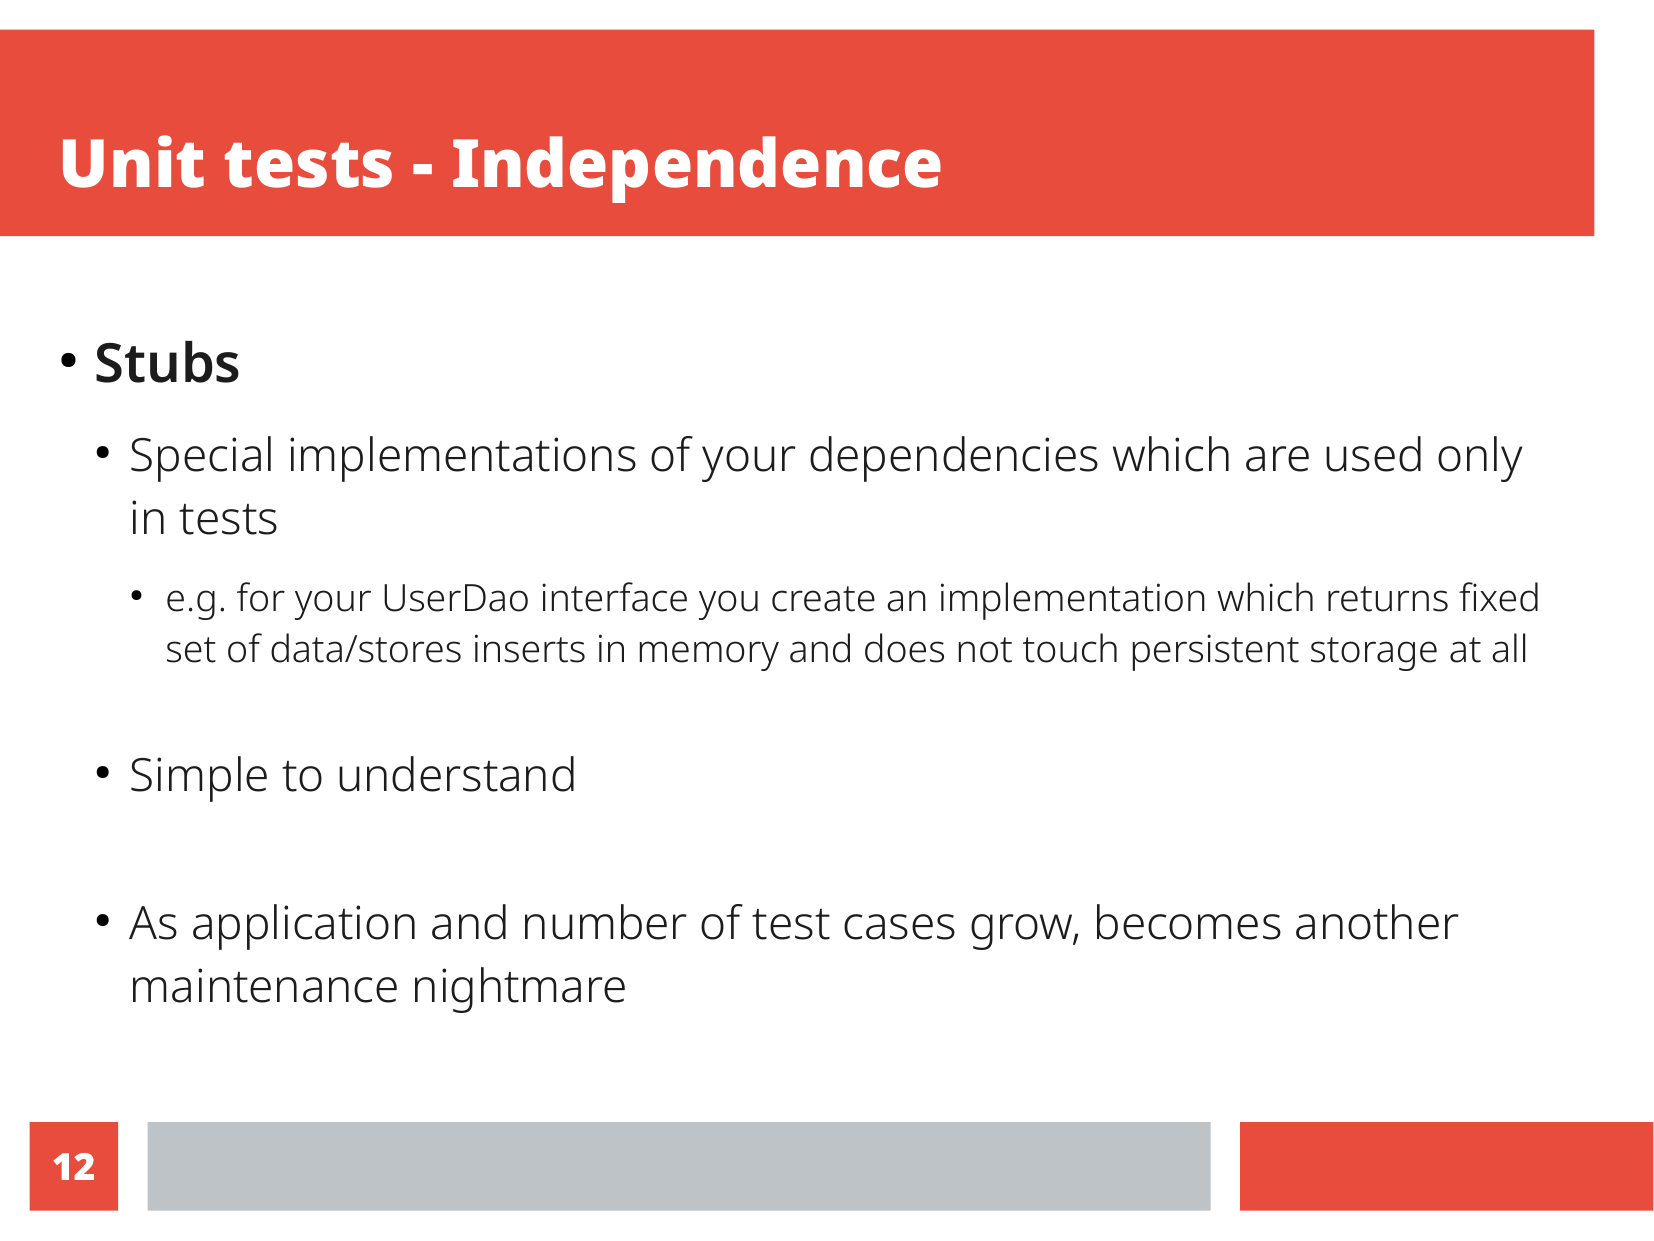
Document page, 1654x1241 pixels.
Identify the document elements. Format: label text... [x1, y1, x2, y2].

title Unit tests - Independence [59, 59, 1595, 207]
list Stubs Special implementations of your dependencies which are used only in tests e.g. for your UserDao interface you create an implementation which returns fixed set of data/stores inserts in memory and does not touch persistent storage at all Simple to understand As application and number of test cases grow, becomes another maintenance nightmare [59, 324, 1565, 1093]
